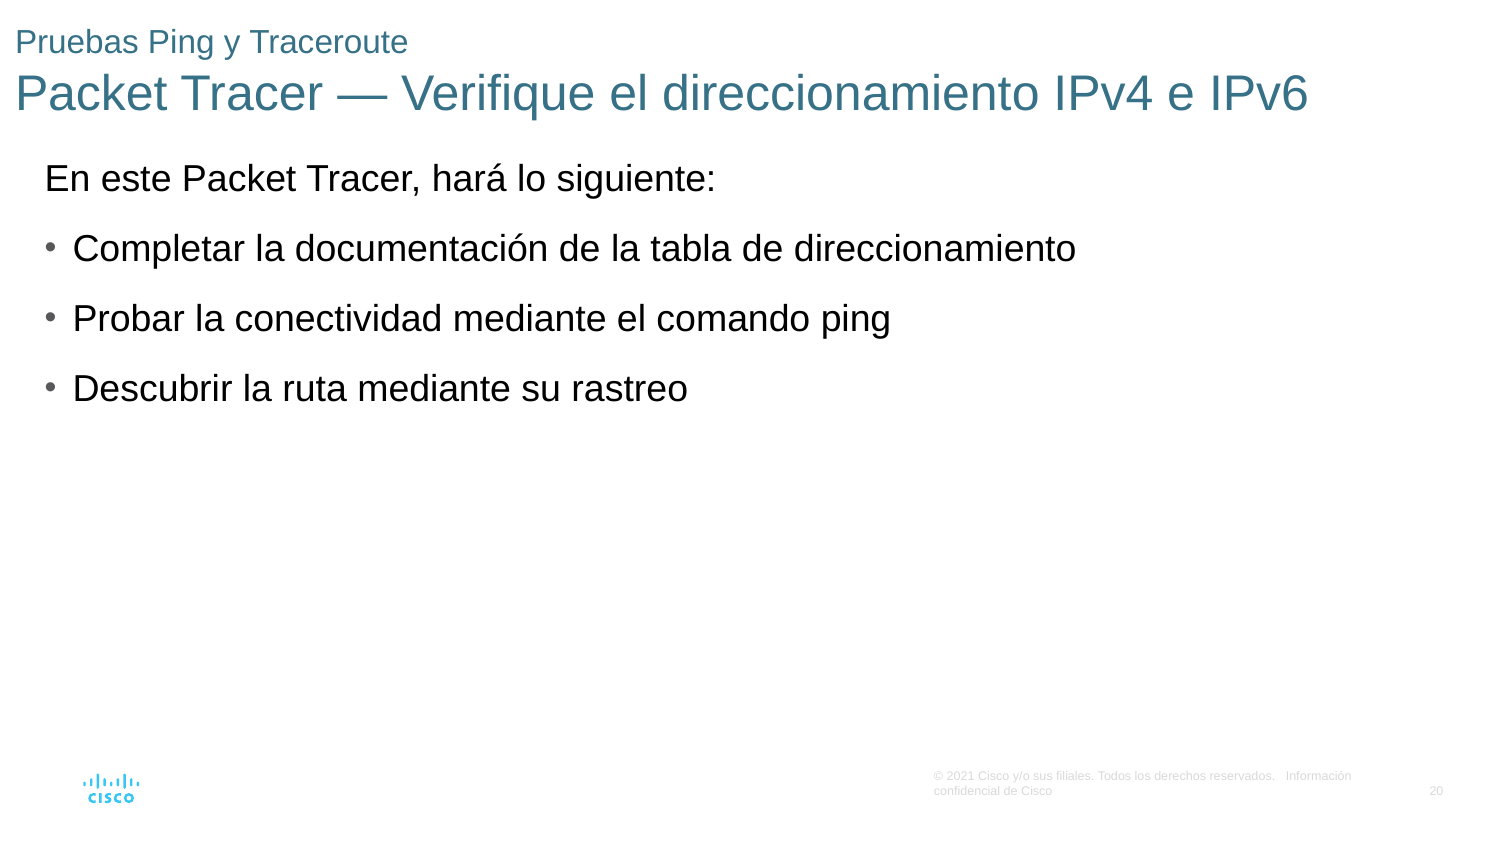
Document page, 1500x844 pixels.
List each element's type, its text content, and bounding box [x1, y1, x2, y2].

list En este Packet Tracer, hará lo siguiente: Completar la documentación de la tabla de direccionamiento Probar la conectividad mediante el comando ping Descubrir la ruta mediante su rastreo [29, 146, 1449, 725]
title Pruebas Ping y Traceroute Packet Tracer — Verifique el direccionamiento IPv4 e IPv6 [0, 21, 1500, 120]
